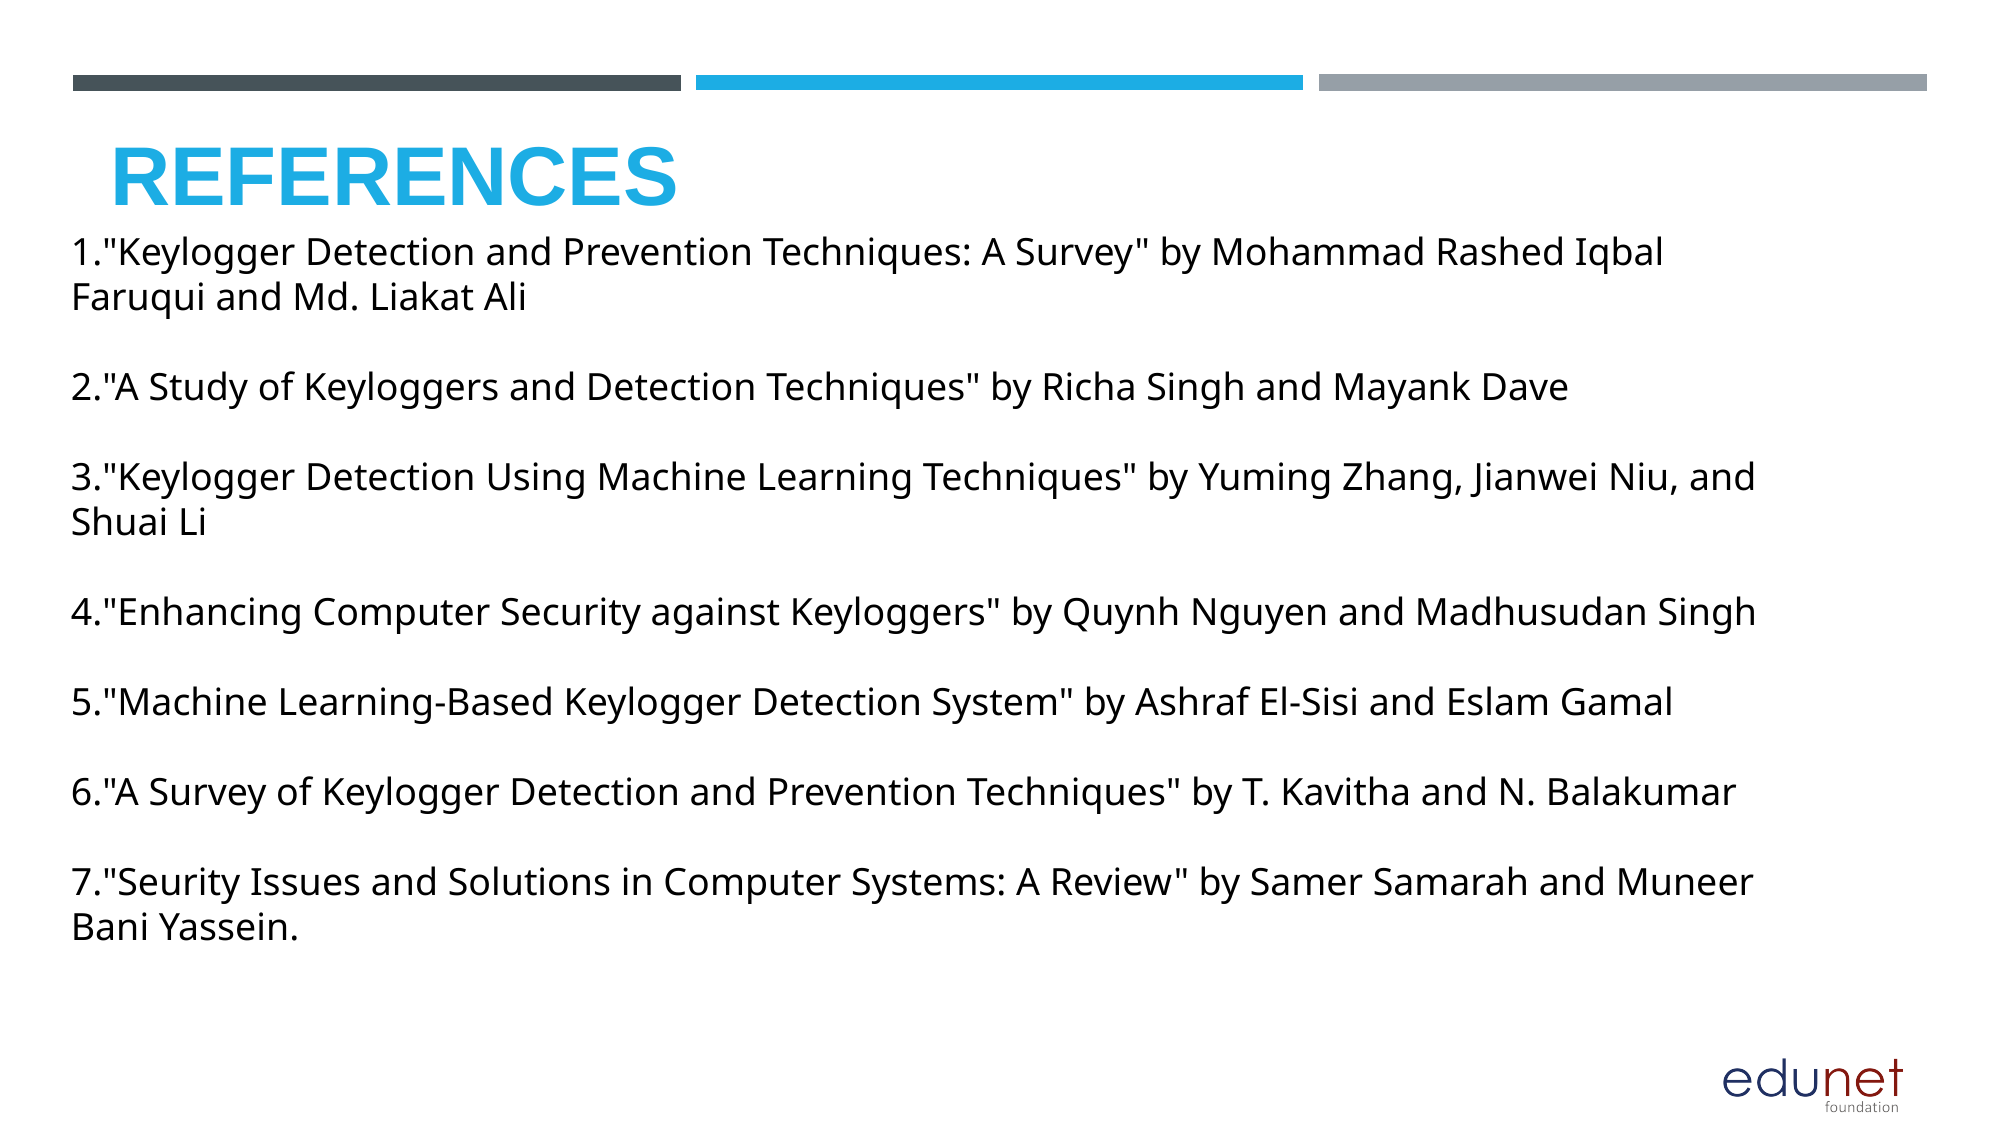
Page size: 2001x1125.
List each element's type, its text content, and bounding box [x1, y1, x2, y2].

title References [95, 115, 1905, 203]
text_box 1."Keylogger Detection and Prevention Techniques: A Survey" by Mohammad Rashed Iqbal Faruqui and Md. Liakat Ali 2."A Study of Keyloggers and Detection Techniques" by Richa Singh and Mayank Dave 3."Keylogger Detection Using Machine Learning Techniques" by Yuming Zhang, Jianwei Niu, and Shuai Li 4."Enhancing Computer Security against Keyloggers" by Quynh Nguyen and Madhusudan Singh 5."Machine Learning-Based Keylogger Detection System" by Ashraf El-Sisi and Eslam Gamal 6."A Survey of Keylogger Detection and Prevention Techniques" by T. Kavitha and N. Balakumar 7."Seurity Issues and Solutions in Computer Systems: A Review" by Samer Samarah and Muneer Bani Yassein. [56, 220, 1789, 955]
